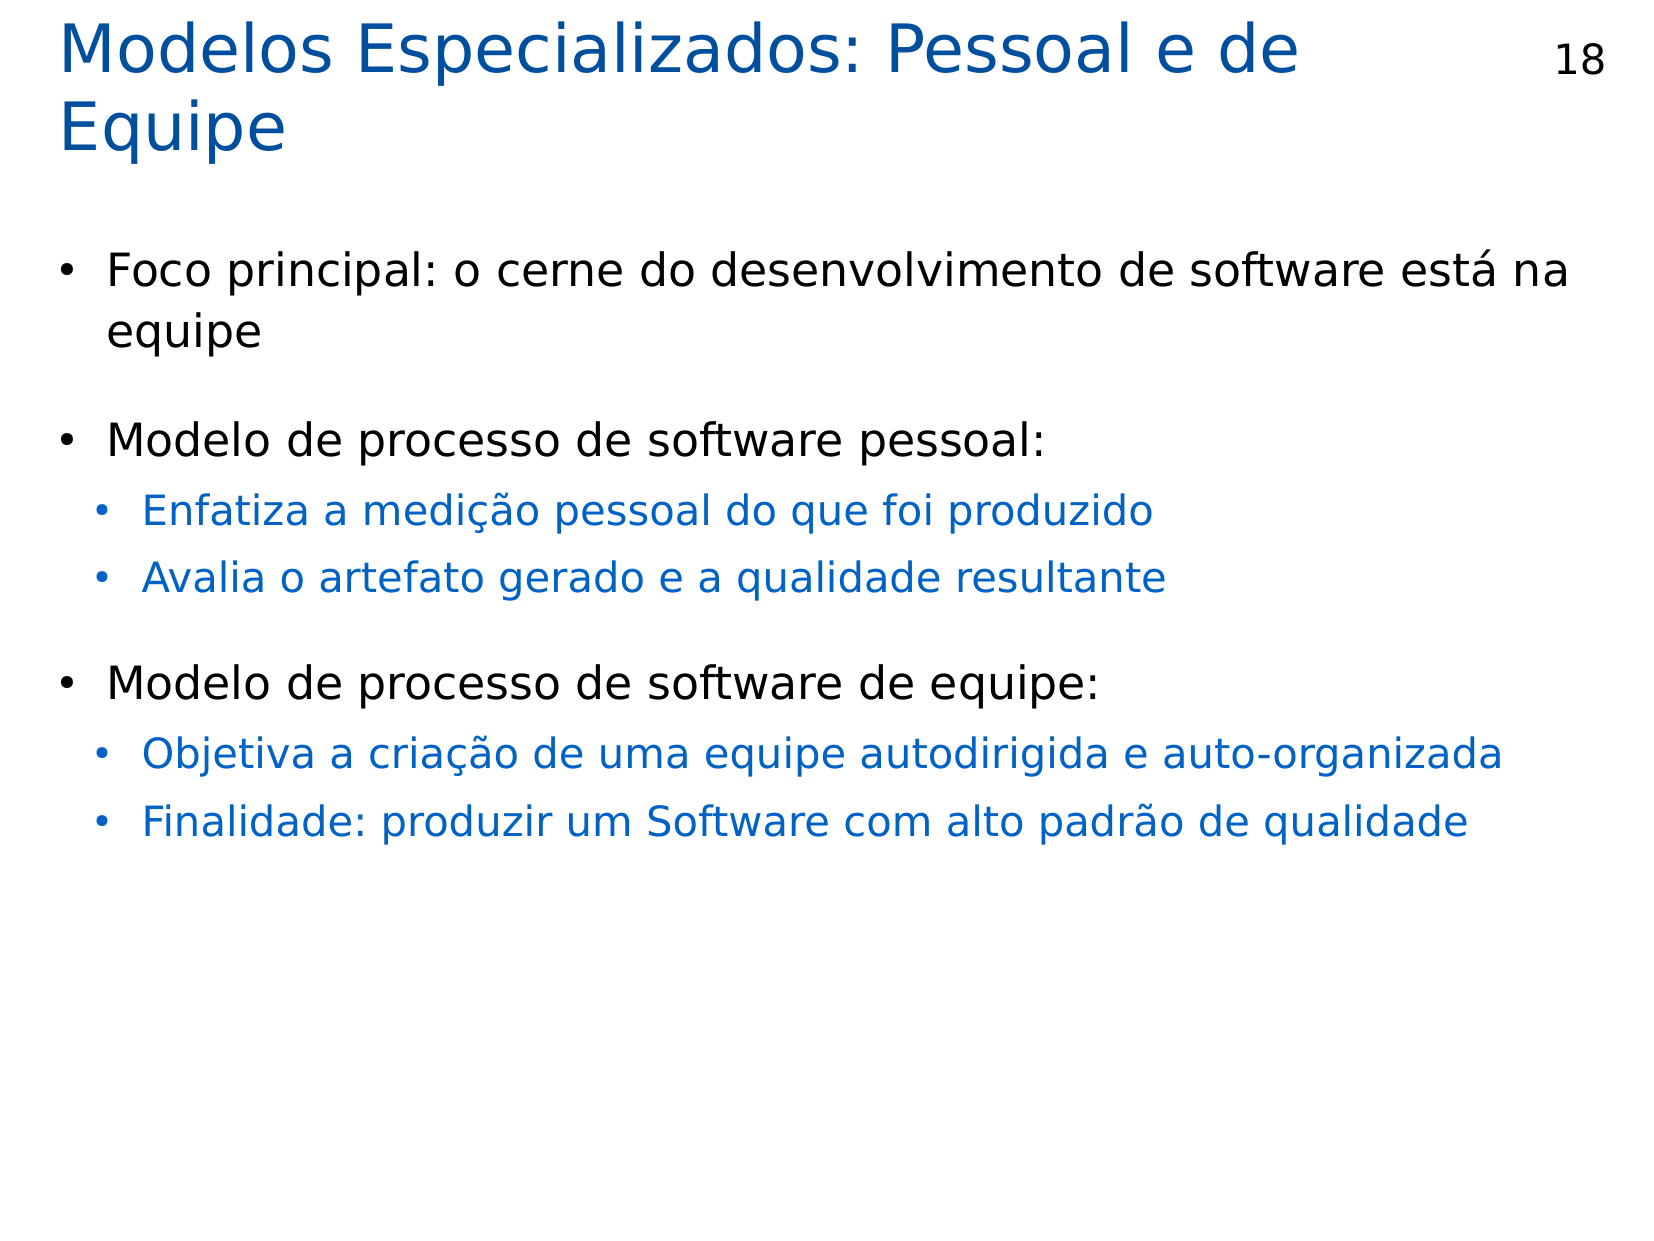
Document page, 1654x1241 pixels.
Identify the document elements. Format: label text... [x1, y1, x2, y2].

list Foco principal: o cerne do desenvolvimento de software está na equipe Modelo de processo de software pessoal: Enfatiza a medição pessoal do que foi produzido Avalia o artefato gerado e a qualidade resultante Modelo de processo de software de equipe: Objetiva a criação de uma equipe autodirigida e auto-organizada Finalidade: produzir um Software com alto padrão de qualidade [59, 236, 1595, 1211]
title Modelos Especializados: Pessoal e de Equipe [59, 10, 1506, 167]
